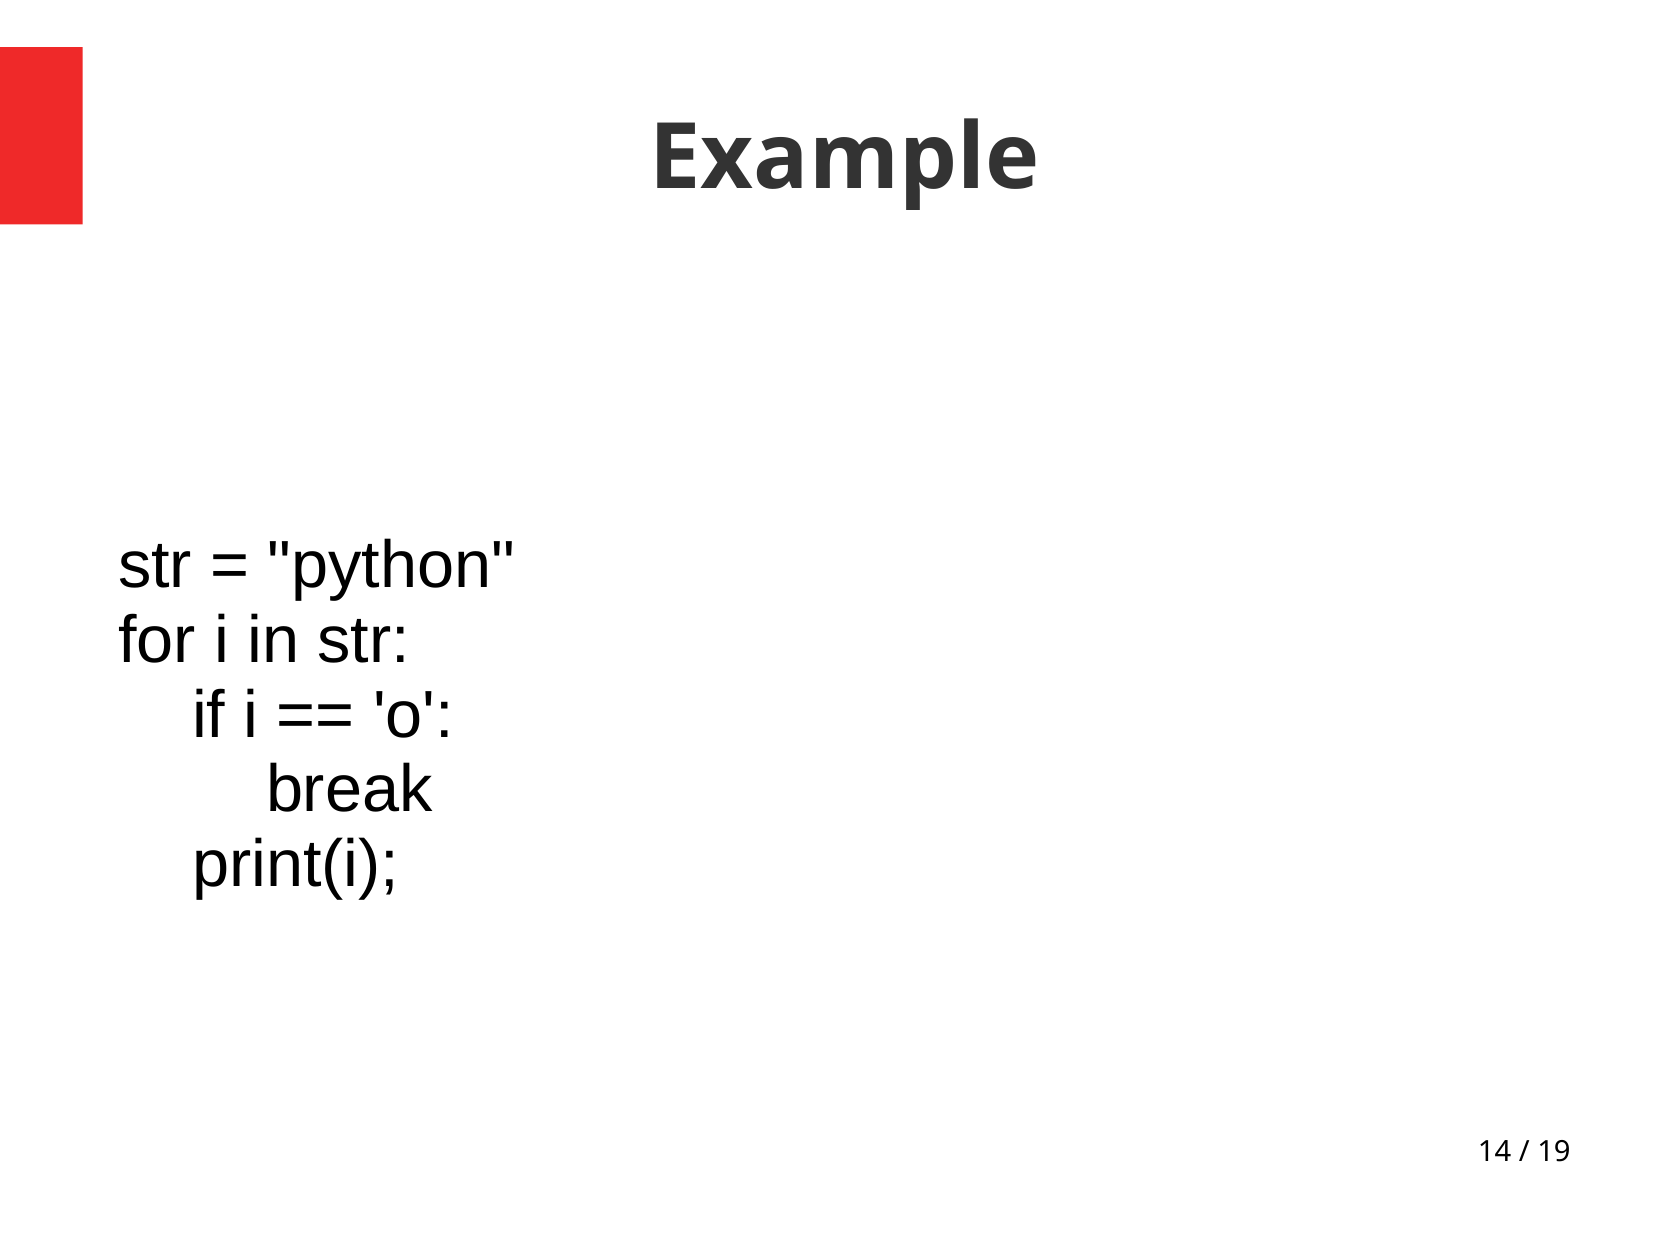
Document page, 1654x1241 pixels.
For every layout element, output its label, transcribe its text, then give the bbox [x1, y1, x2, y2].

subtitle str = "python" for i in str: if i == 'o': break print(i); [118, 354, 1536, 1074]
title Example [118, 49, 1571, 257]
